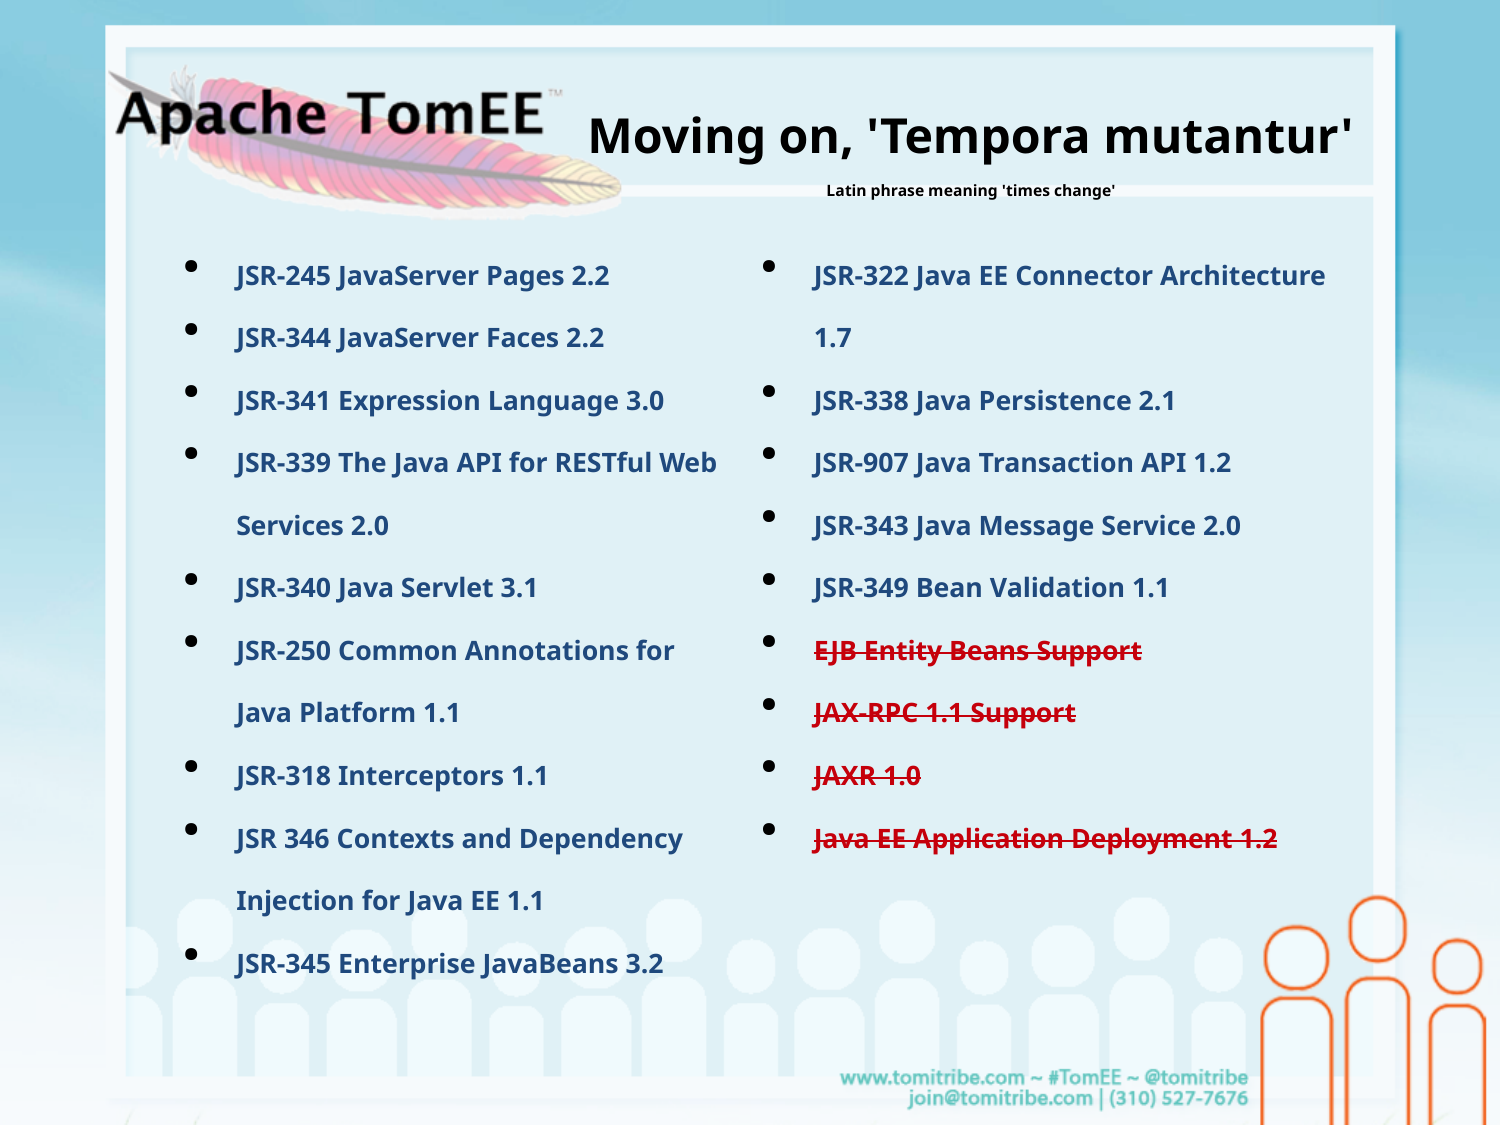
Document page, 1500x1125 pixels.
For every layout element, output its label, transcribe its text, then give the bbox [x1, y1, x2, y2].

list JSR-322 Java EE Connector Architecture 1.7 JSR-338 Java Persistence 2.1 JSR-907 Java Transaction API 1.2 JSR-343 Java Message Service 2.0 JSR-349 Bean Validation 1.1 EJB Entity Beans Support JAX-RPC 1.1 Support JAXR 1.0 Java EE Application Deployment 1.2 [743, 236, 1335, 945]
title Moving on, 'Tempora mutantur' Latin phrase meaning 'times change' [546, 59, 1396, 213]
list JSR-245 JavaServer Pages 2.2 JSR-344 JavaServer Faces 2.2 JSR-341 Expression Language 3.0 JSR-339 The Java API for RESTful Web Services 2.0 JSR-340 Java Servlet 3.1 JSR-250 Common Annotations for Java Platform 1.1 JSR-318 Interceptors 1.1 JSR 346 Contexts and Dependency Injection for Java EE 1.1 JSR-345 Enterprise JavaBeans 3.2 [165, 236, 734, 1017]
picture [0, 0, 1500, 1125]
